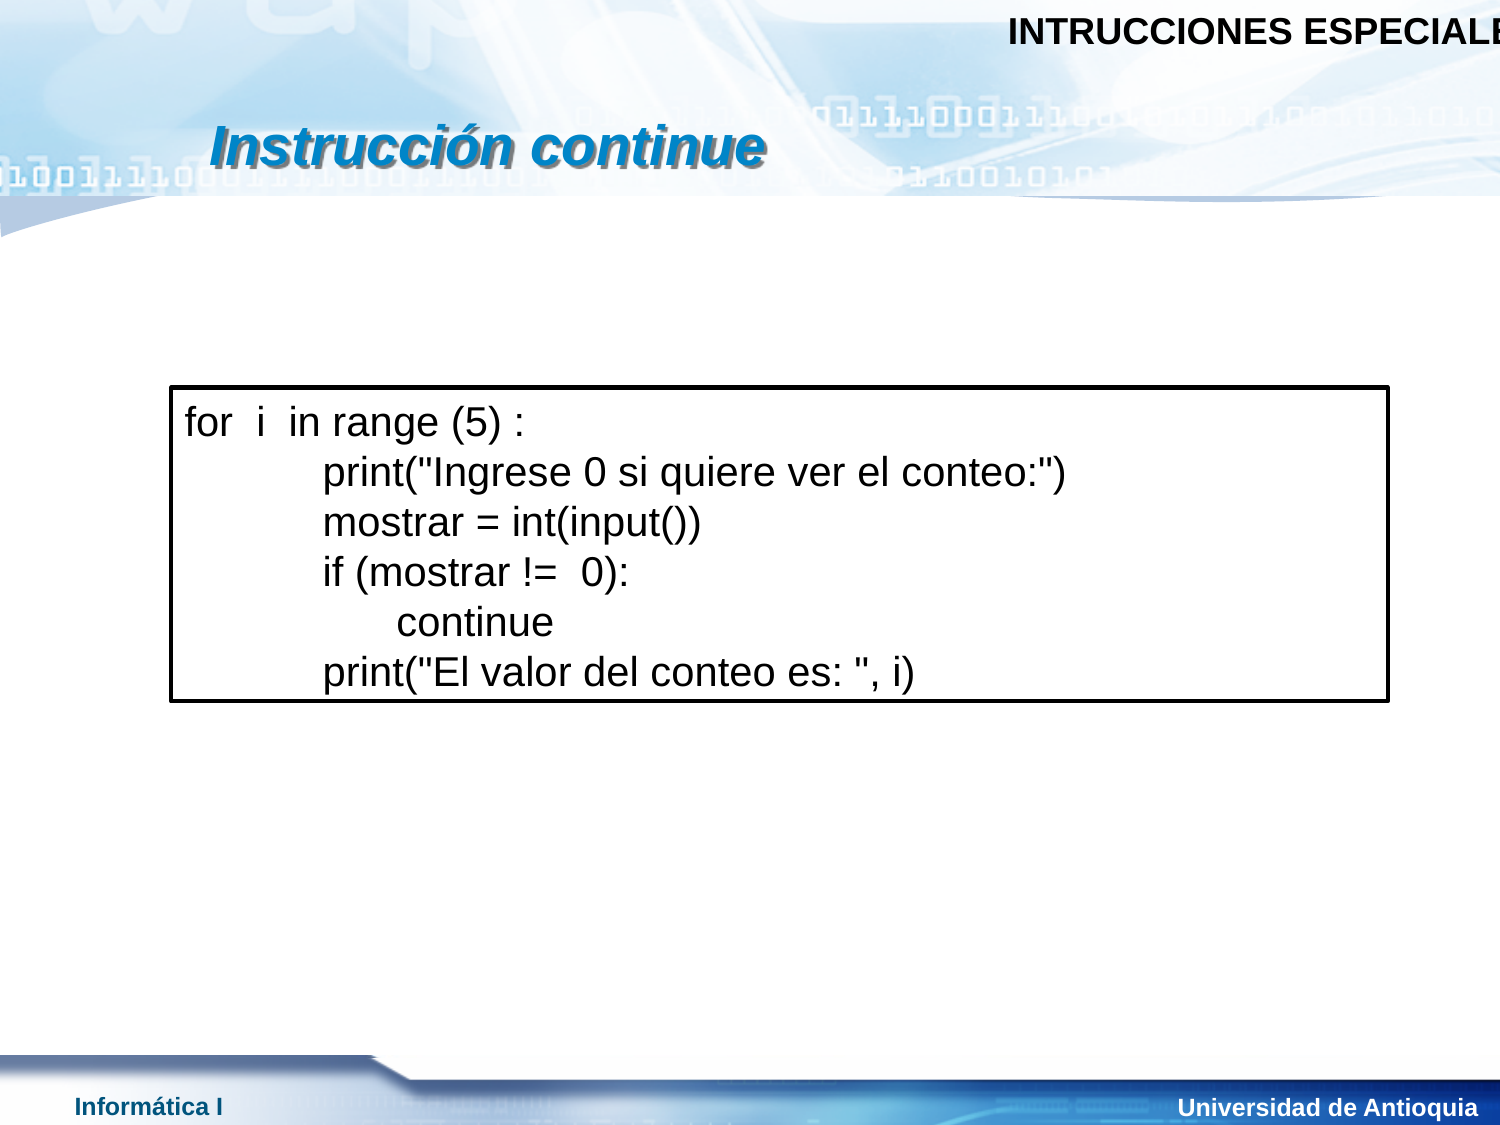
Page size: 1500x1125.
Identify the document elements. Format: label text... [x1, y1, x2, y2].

picture [0, 0, 1500, 196]
title Instrucción continue [194, 101, 1448, 186]
text_box for i in range (5) : print("Ingrese 0 si quiere ver el conteo:") mostrar = int(input()) if (mostrar != 0): continue print("El valor del conteo es: ", i) [171, 387, 1388, 702]
text_box INTRUCCIONES ESPECIALES [994, 0, 1500, 59]
picture [0, 1055, 1500, 1125]
